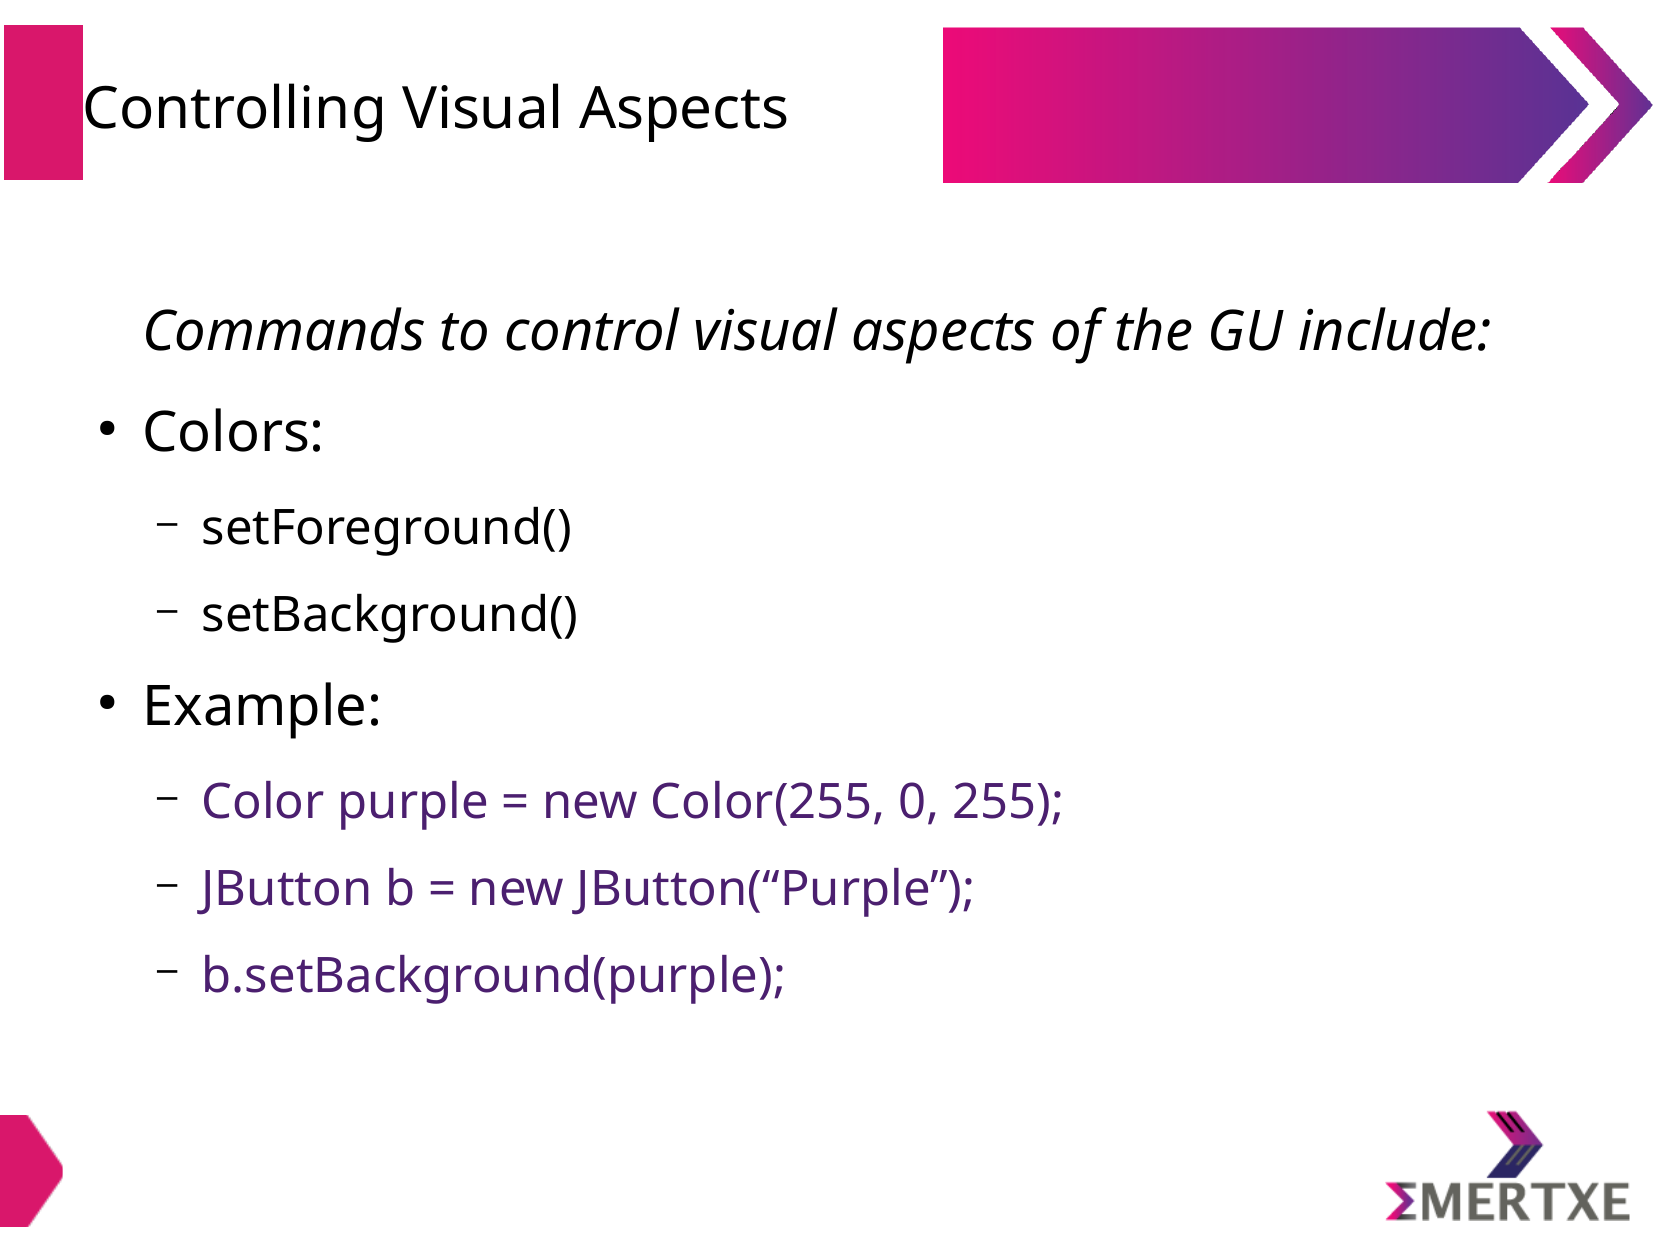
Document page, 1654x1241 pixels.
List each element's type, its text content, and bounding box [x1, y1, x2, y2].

title Controlling Visual Aspects [82, 2, 1571, 210]
picture [1571, 27, 1653, 183]
list Commands to control visual aspects of the GU include: Colors: setForeground() setBackground() Example: Color purple = new Color(255, 0, 255); JButton b = new JButton(“Purple”); b.setBackground(purple); [82, 290, 1571, 1010]
picture [1385, 1107, 1631, 1221]
